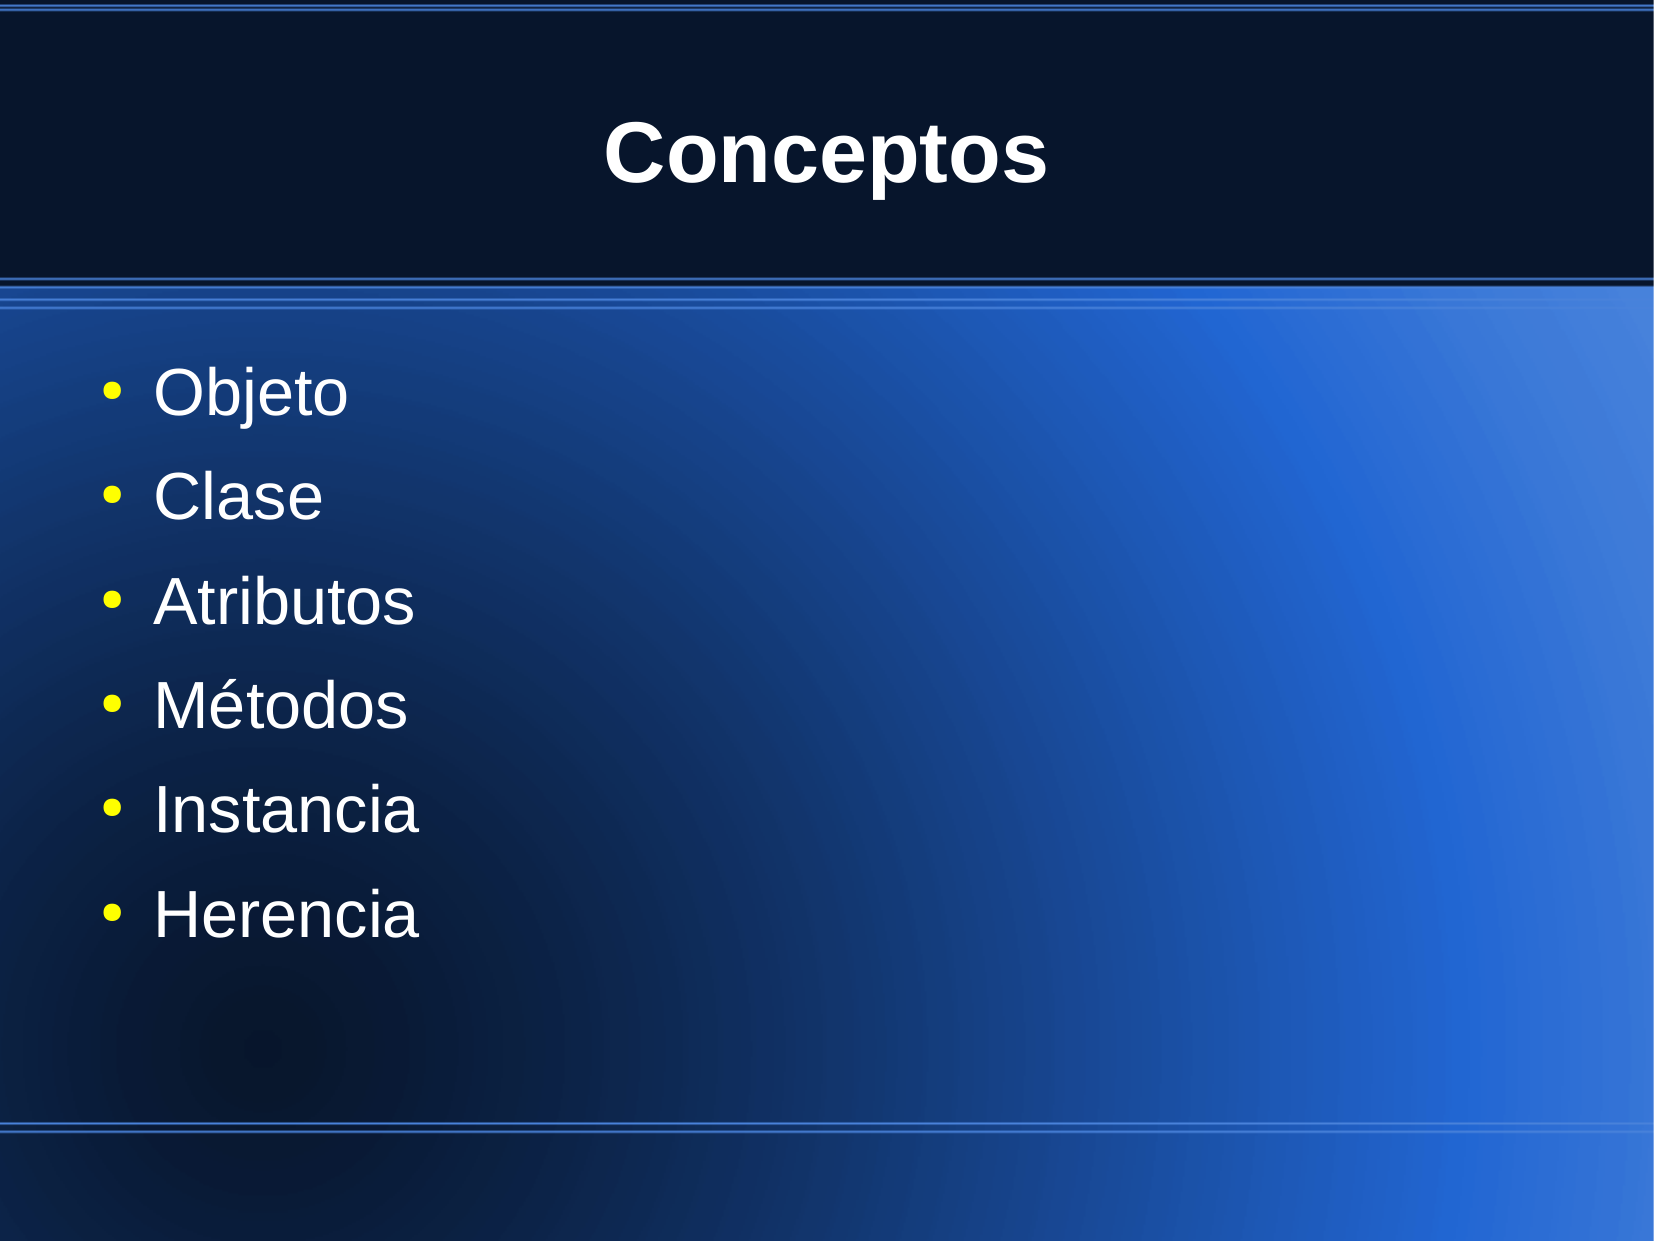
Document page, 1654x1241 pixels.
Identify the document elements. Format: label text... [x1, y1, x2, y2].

list Objeto Clase Atributos Métodos Instancia Herencia [82, 355, 1571, 1075]
picture [0, 0, 1654, 1241]
title Conceptos [82, 49, 1571, 257]
